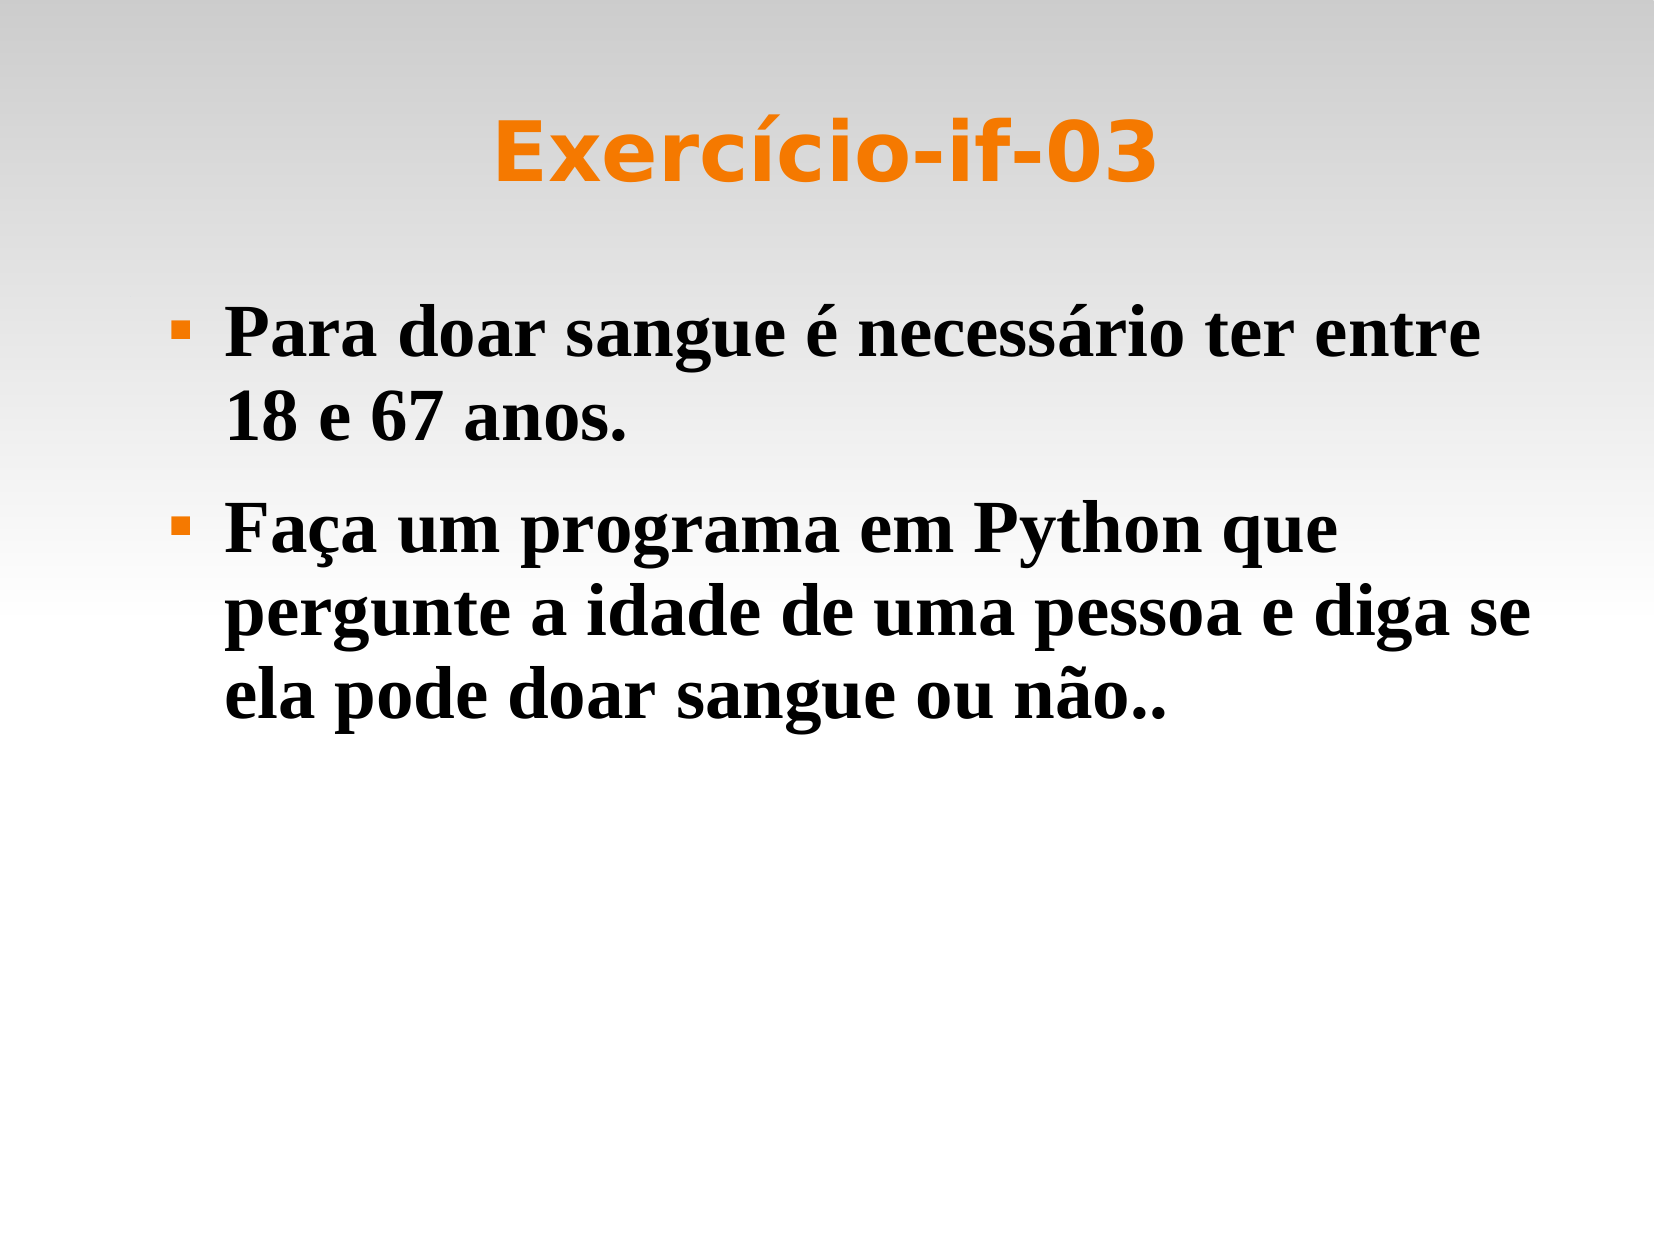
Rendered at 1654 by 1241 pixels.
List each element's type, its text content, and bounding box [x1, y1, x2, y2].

title Exercício-if-03 [82, 49, 1571, 257]
list Para doar sangue é necessário ter entre 18 e 67 anos. Faça um programa em Python que pergunte a idade de uma pessoa e diga se ela pode doar sangue ou não.. [82, 290, 1571, 1109]
